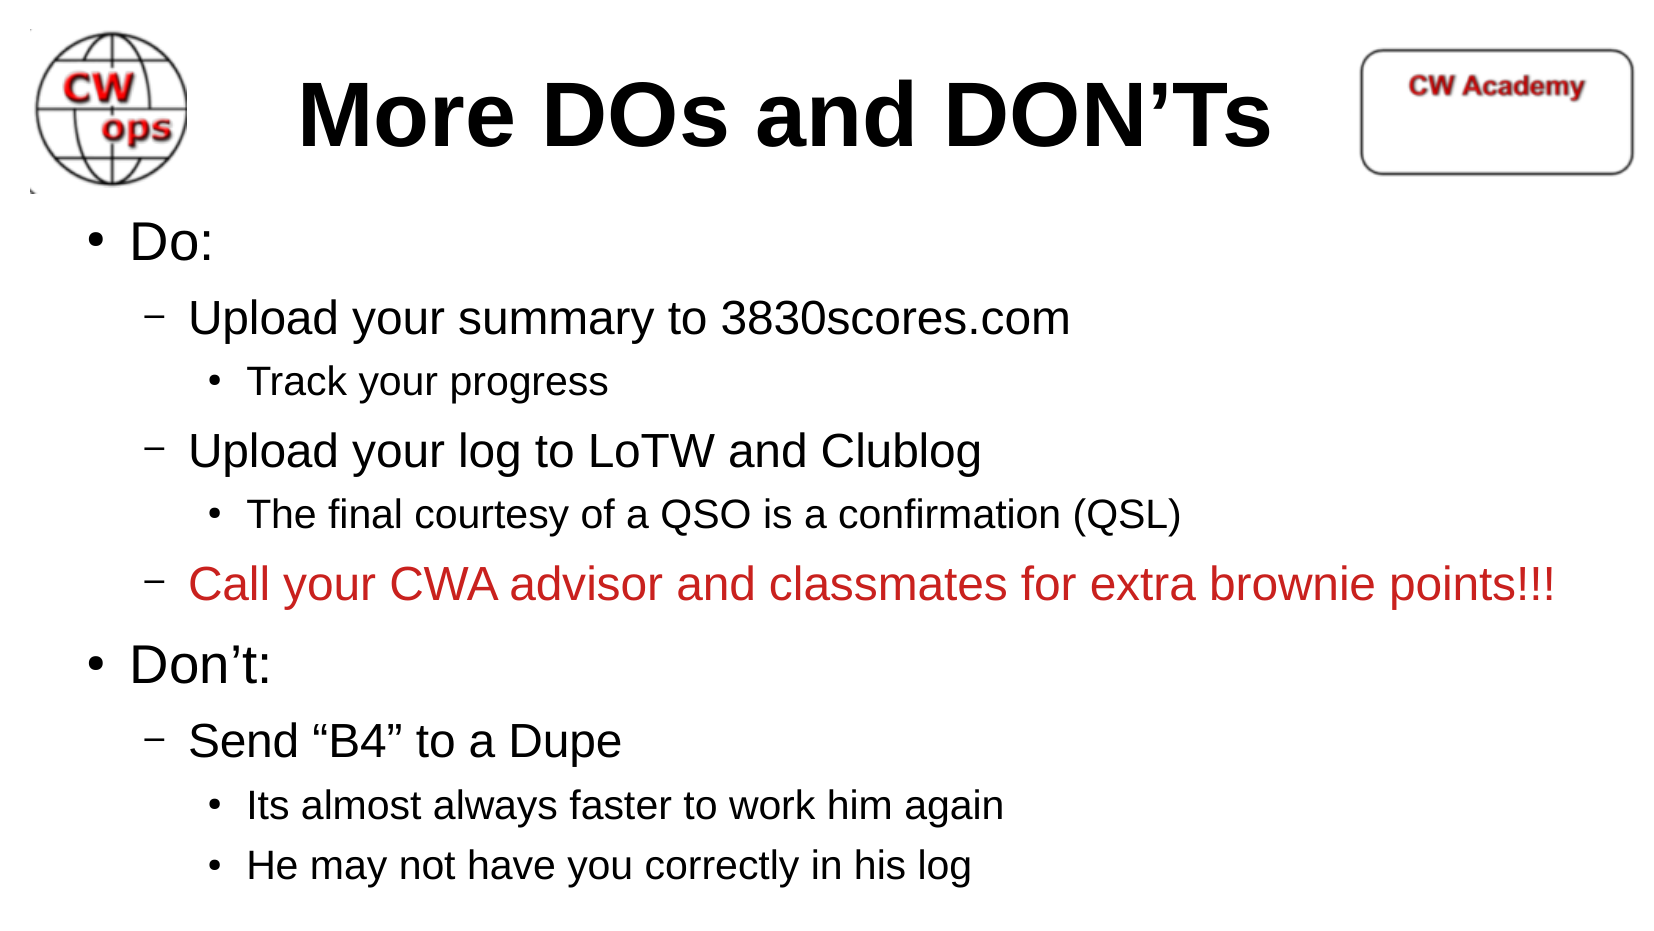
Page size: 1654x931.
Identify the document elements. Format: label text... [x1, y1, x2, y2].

picture [30, 29, 187, 194]
list Do: Upload your summary to 3830scores.com Track your progress Upload your log to LoTW and Clublog The final courtesy of a QSO is a confirmation (QSL) Call your CWA advisor and classmates for extra brownie points!!! Don’t: Send “B4” to a Dupe Its almost always faster to work him again He may not have you correctly in his log [71, 210, 1561, 901]
picture [1531, 37, 1640, 186]
title More DOs and DON’Ts [41, 37, 1531, 193]
